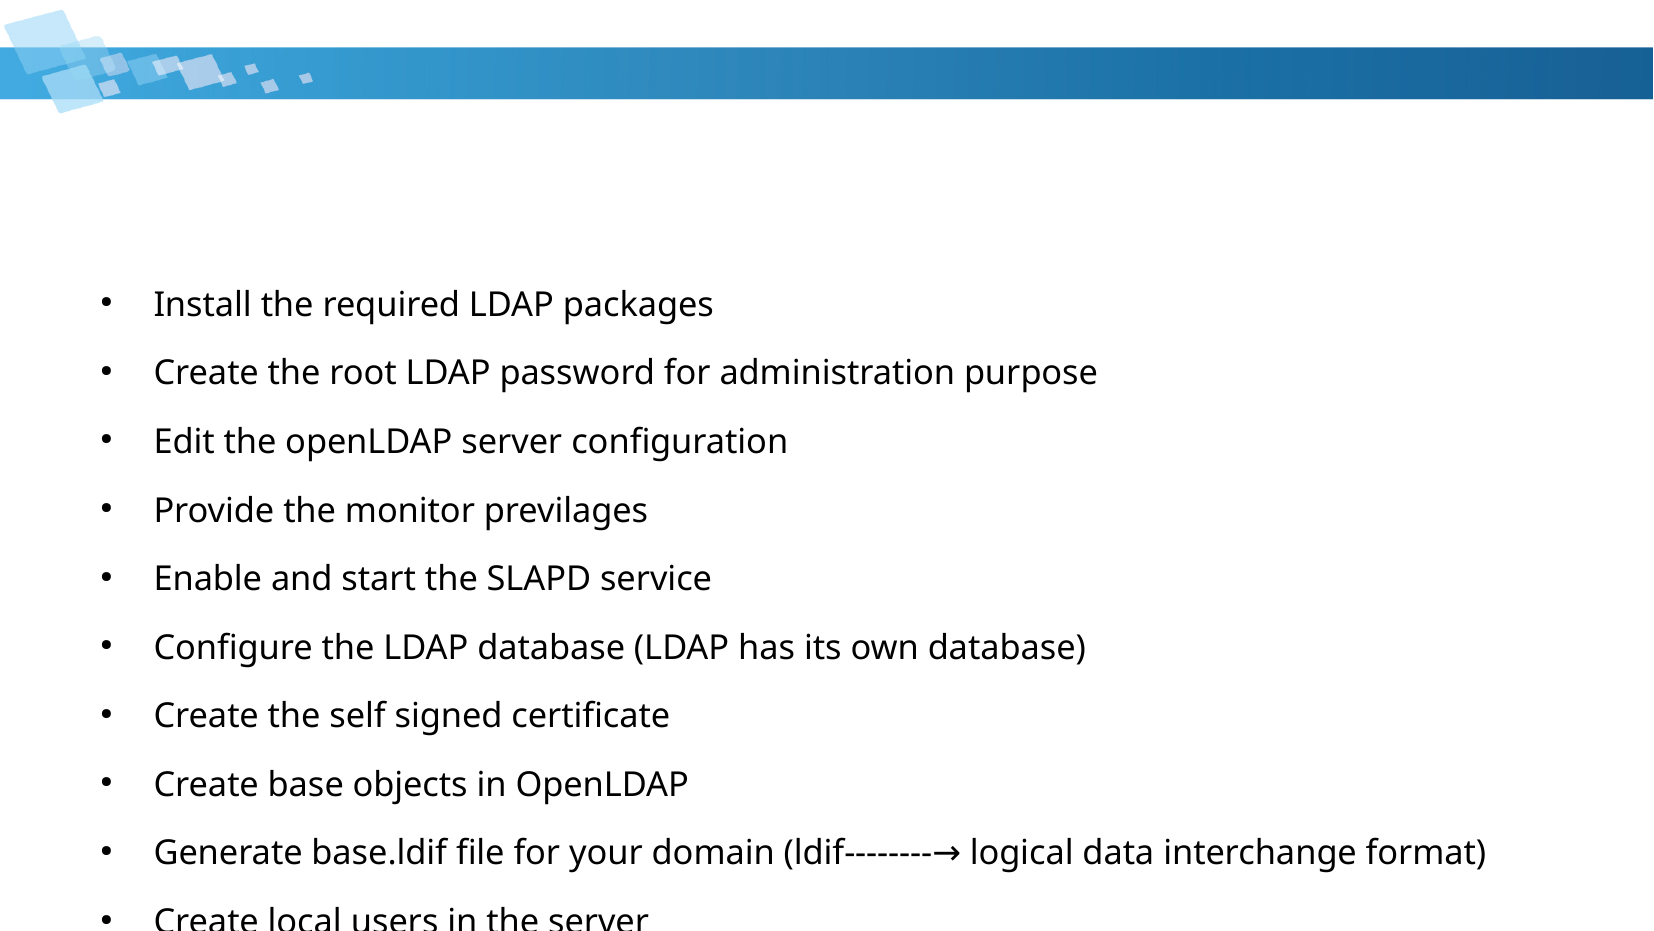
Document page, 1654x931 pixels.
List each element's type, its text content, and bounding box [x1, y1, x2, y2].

list Install the required LDAP packages Create the root LDAP password for administration purpose Edit the openLDAP server configuration Provide the monitor previlages Enable and start the SLAPD service Configure the LDAP database (LDAP has its own database) Create the self signed certificate Create base objects in OpenLDAP Generate base.ldif file for your domain (ldif--------→ logical data interchange format) Create local users in the server Import users into the LDAP database Test the configuration [82, 279, 1571, 931]
picture [0, 0, 1653, 929]
